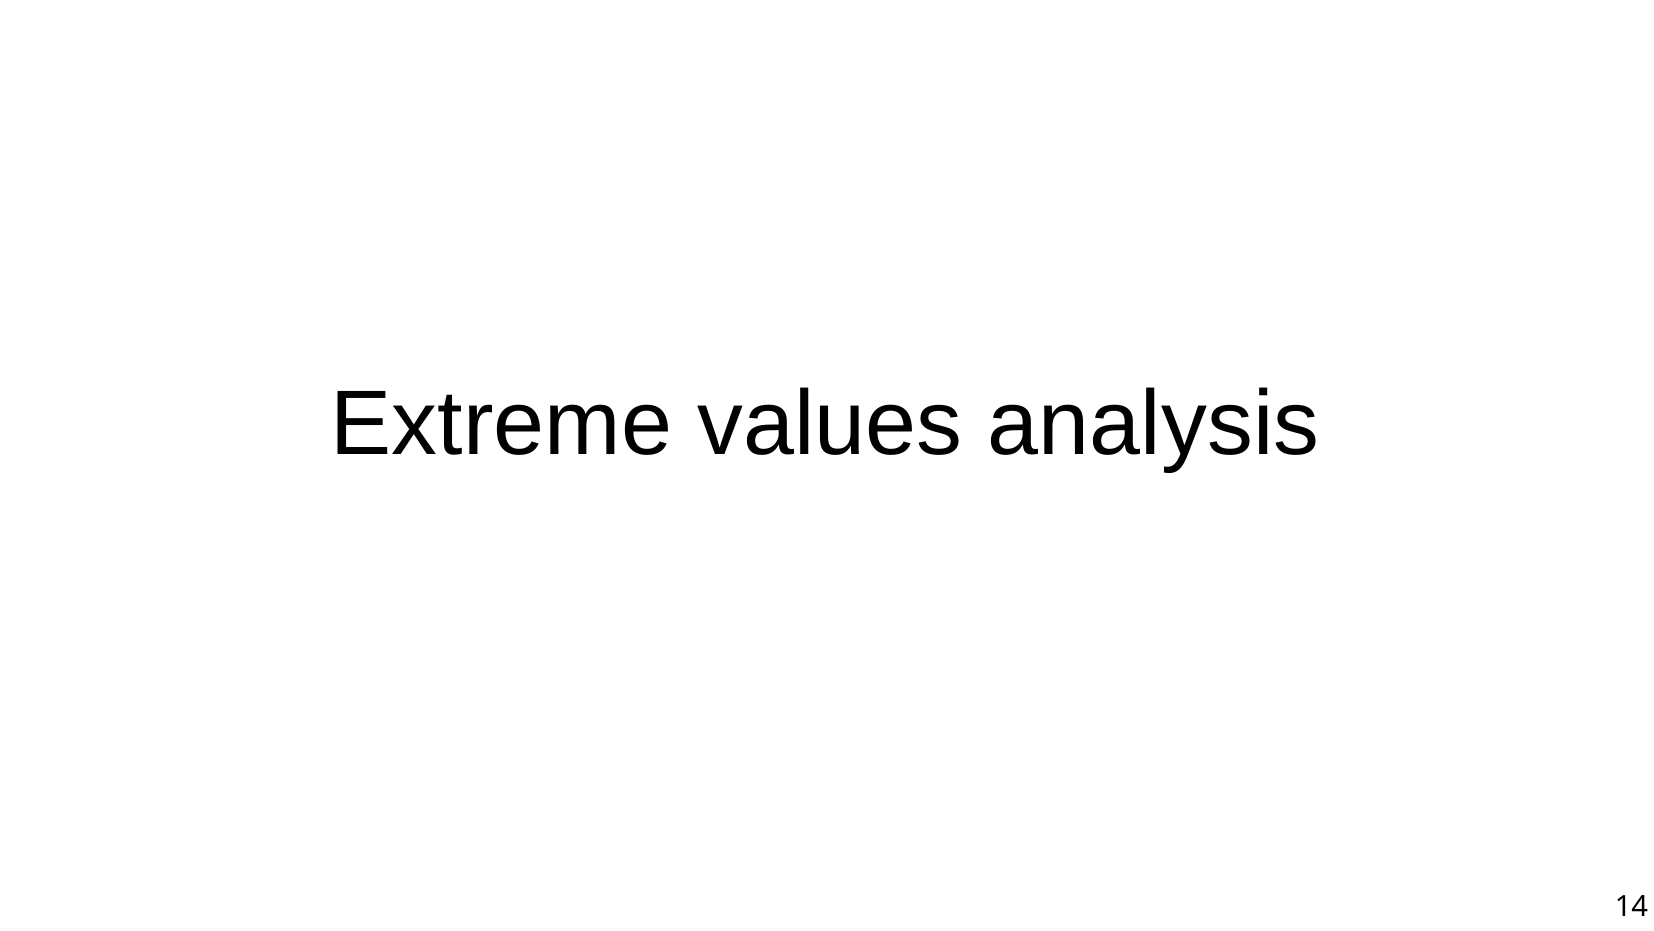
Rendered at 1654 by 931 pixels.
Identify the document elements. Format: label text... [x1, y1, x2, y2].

title Extreme values analysis [81, 345, 1570, 501]
